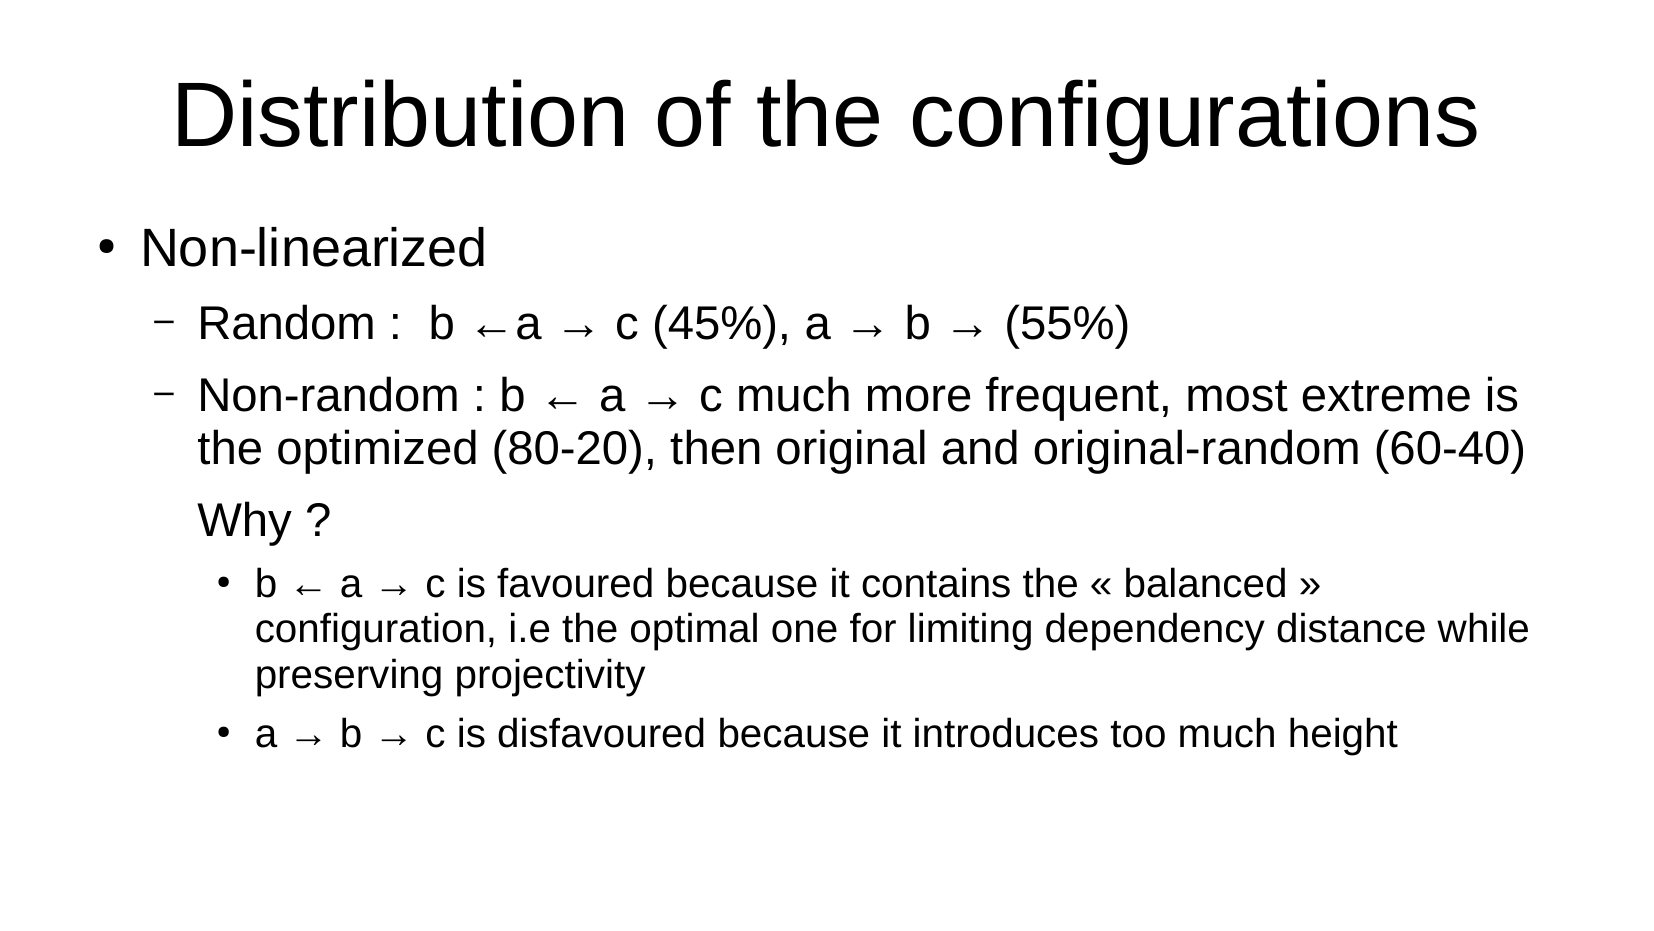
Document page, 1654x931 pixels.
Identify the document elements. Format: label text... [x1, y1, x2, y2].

title Distribution of the configurations [82, 37, 1571, 193]
list Non-linearized Random : b ←a → c (45%), a → b → (55%) Non-random : b ← a → c much more frequent, most extreme is the optimized (80-20), then original and original-random (60-40) Why ? b ← a → c is favoured because it contains the « balanced » configuration, i.e the optimal one for limiting dependency distance while preserving projectivity a → b → c is disfavoured because it introduces too much height [82, 217, 1571, 758]
